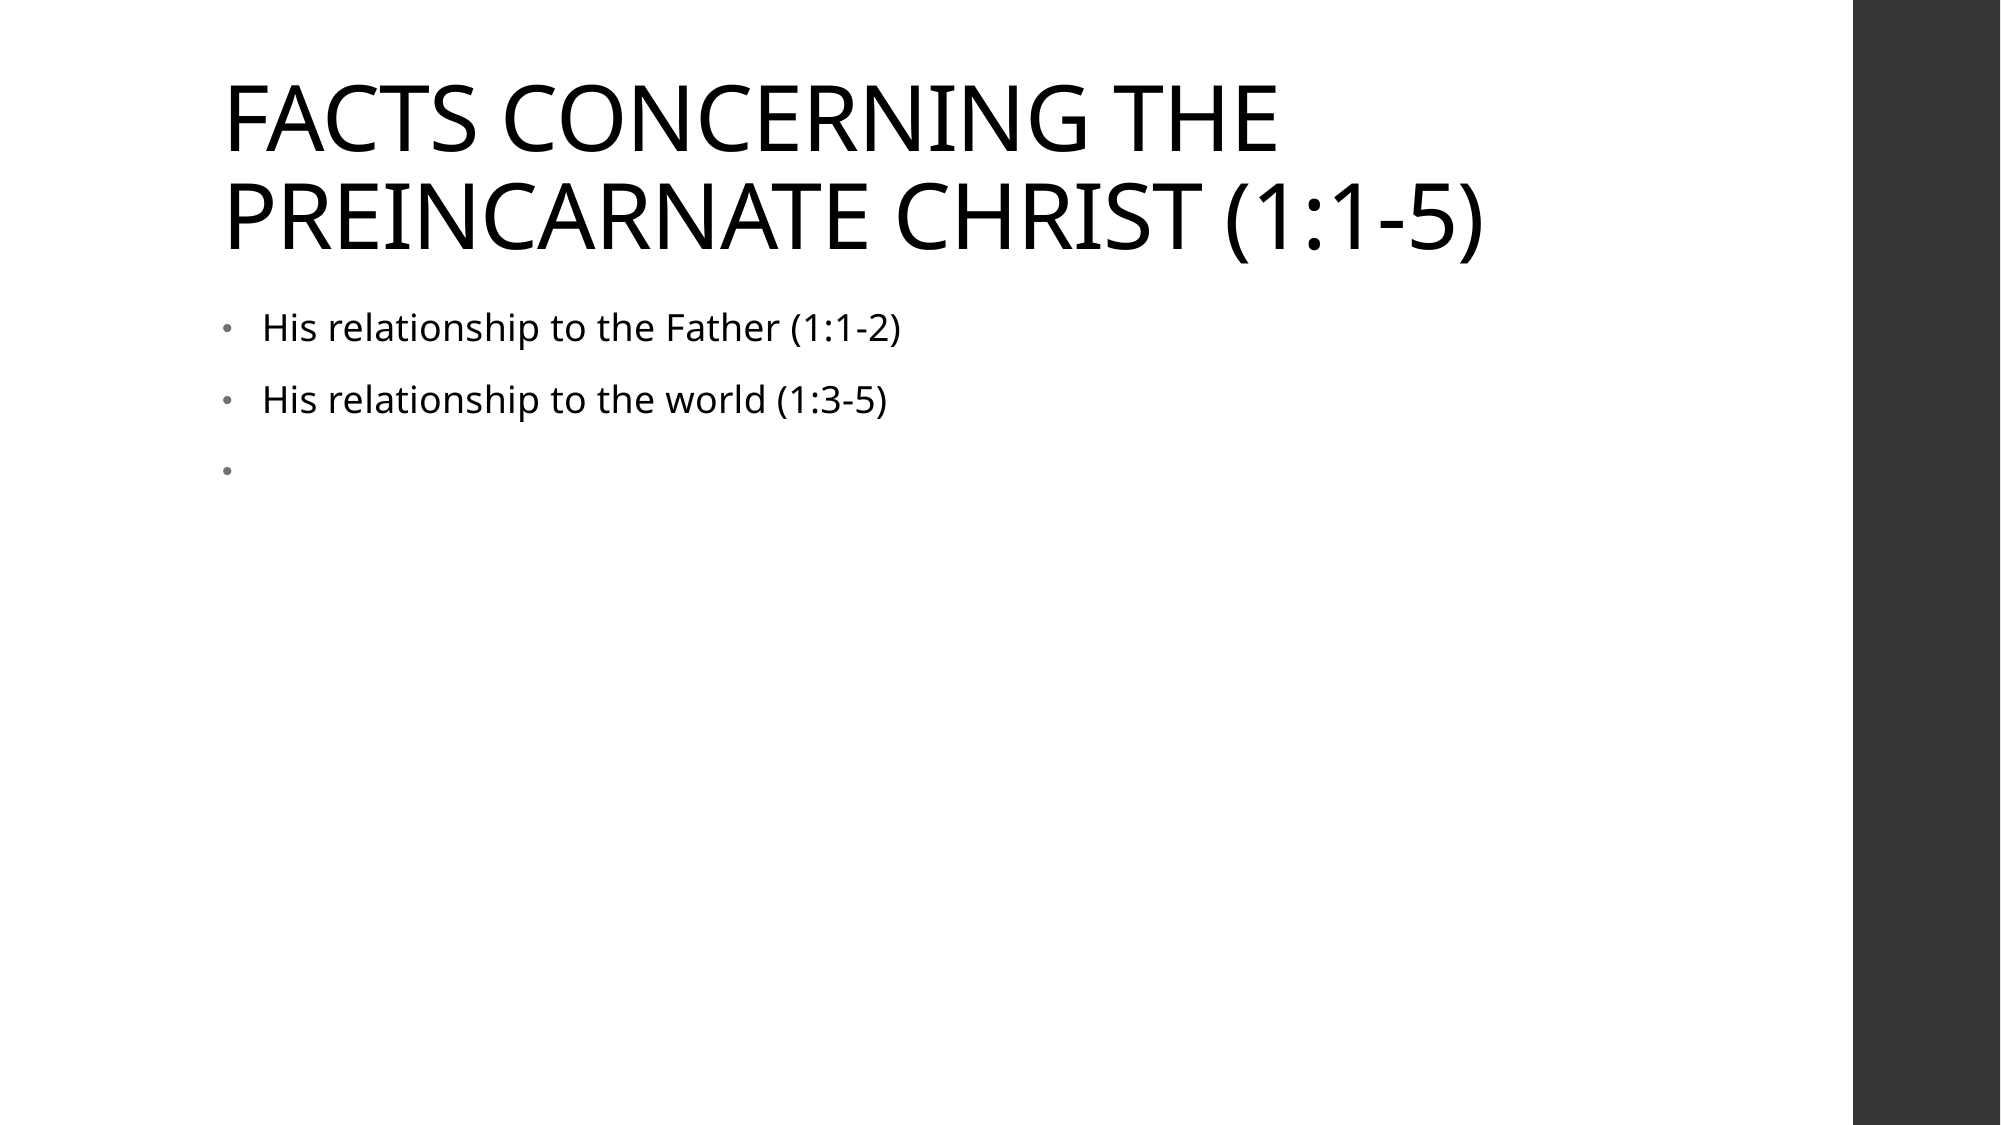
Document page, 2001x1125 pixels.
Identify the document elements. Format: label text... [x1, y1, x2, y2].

list His relationship to the Father (1:1-2) His relationship to the world (1:3-5) [206, 299, 1617, 1014]
title FACTS CONCERNING THE PREINCARNATE CHRIST (1:1-5) [206, 60, 1797, 278]
